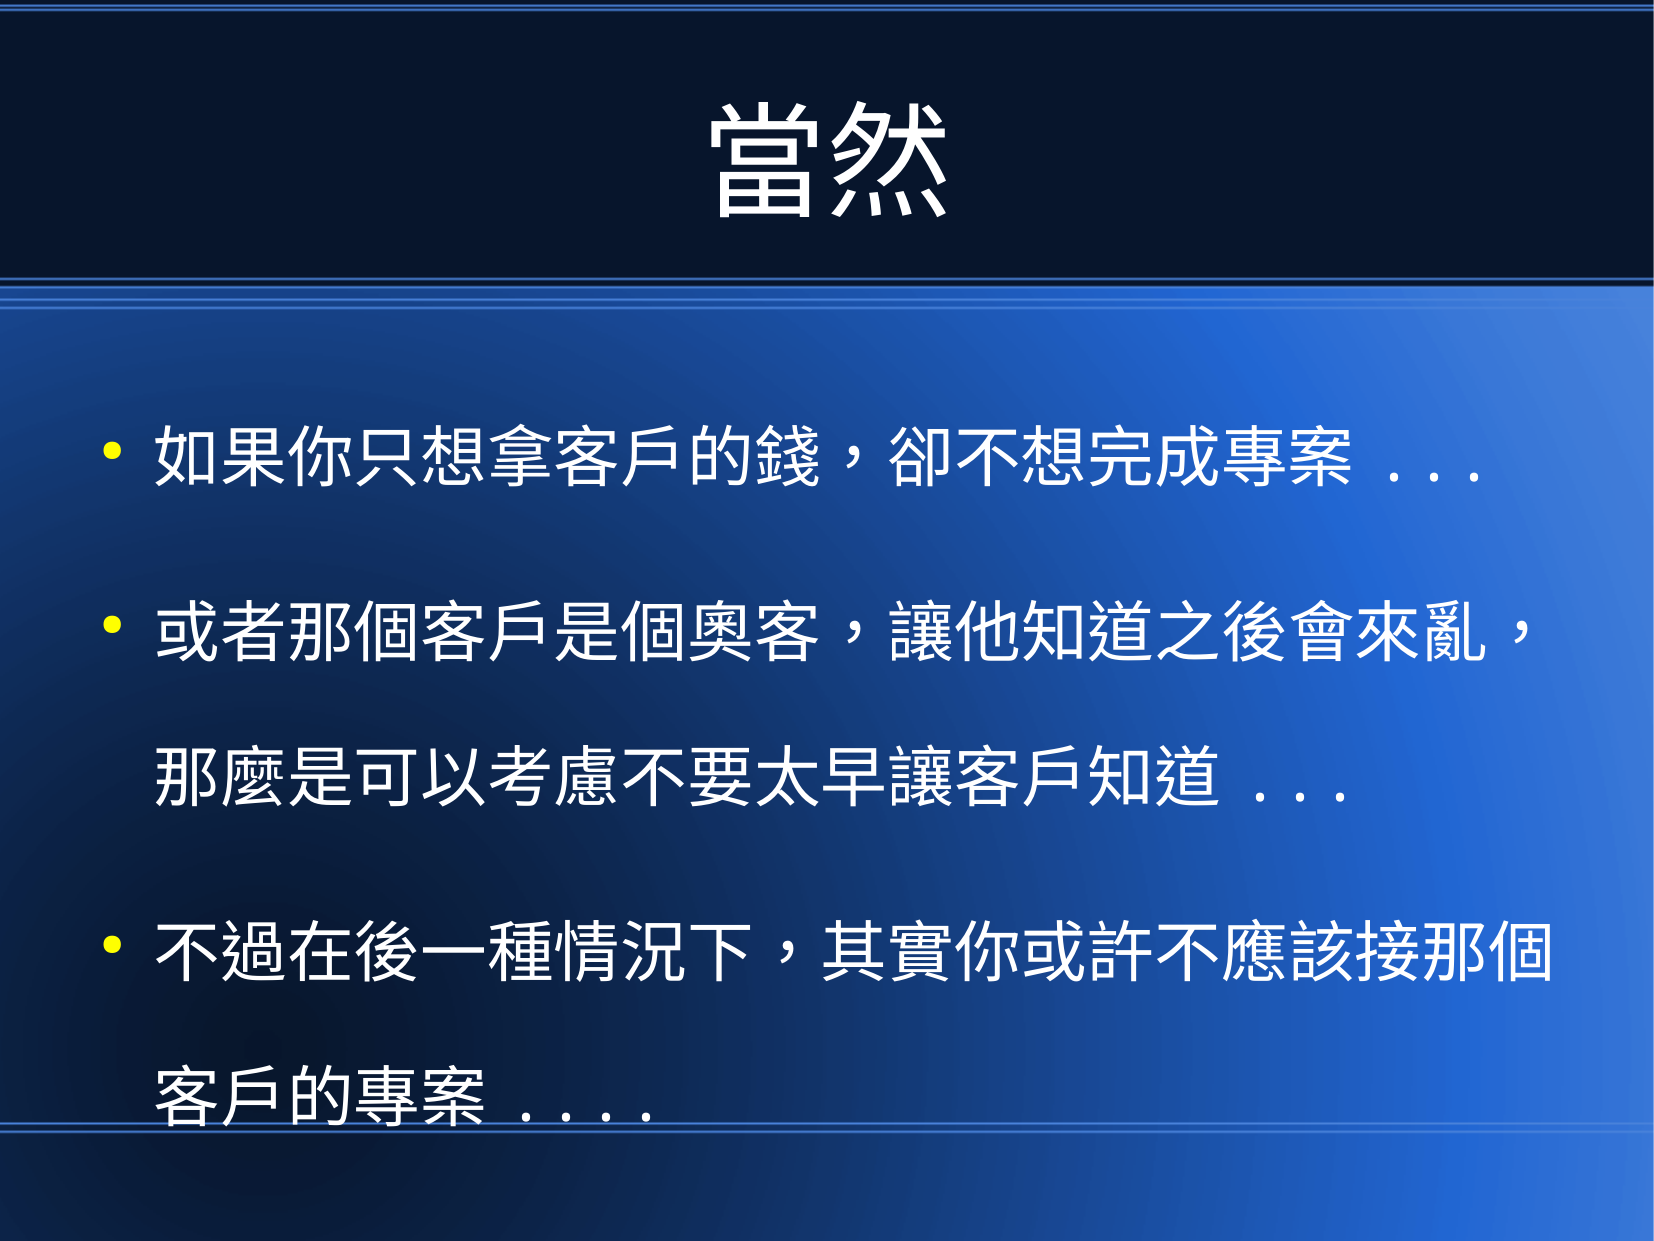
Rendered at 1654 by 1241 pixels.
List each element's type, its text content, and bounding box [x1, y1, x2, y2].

title 當然 [82, 49, 1571, 257]
picture [0, 0, 1654, 1241]
list 如果你只想拿客戶的錢，卻不想完成專案... 或者那個客戶是個奧客，讓他知道之後會來亂，那麼是可以考慮不要太早讓客戶知道... 不過在後一種情況下，其實你或許不應該接那個客戶的專案.... [82, 355, 1571, 1241]
